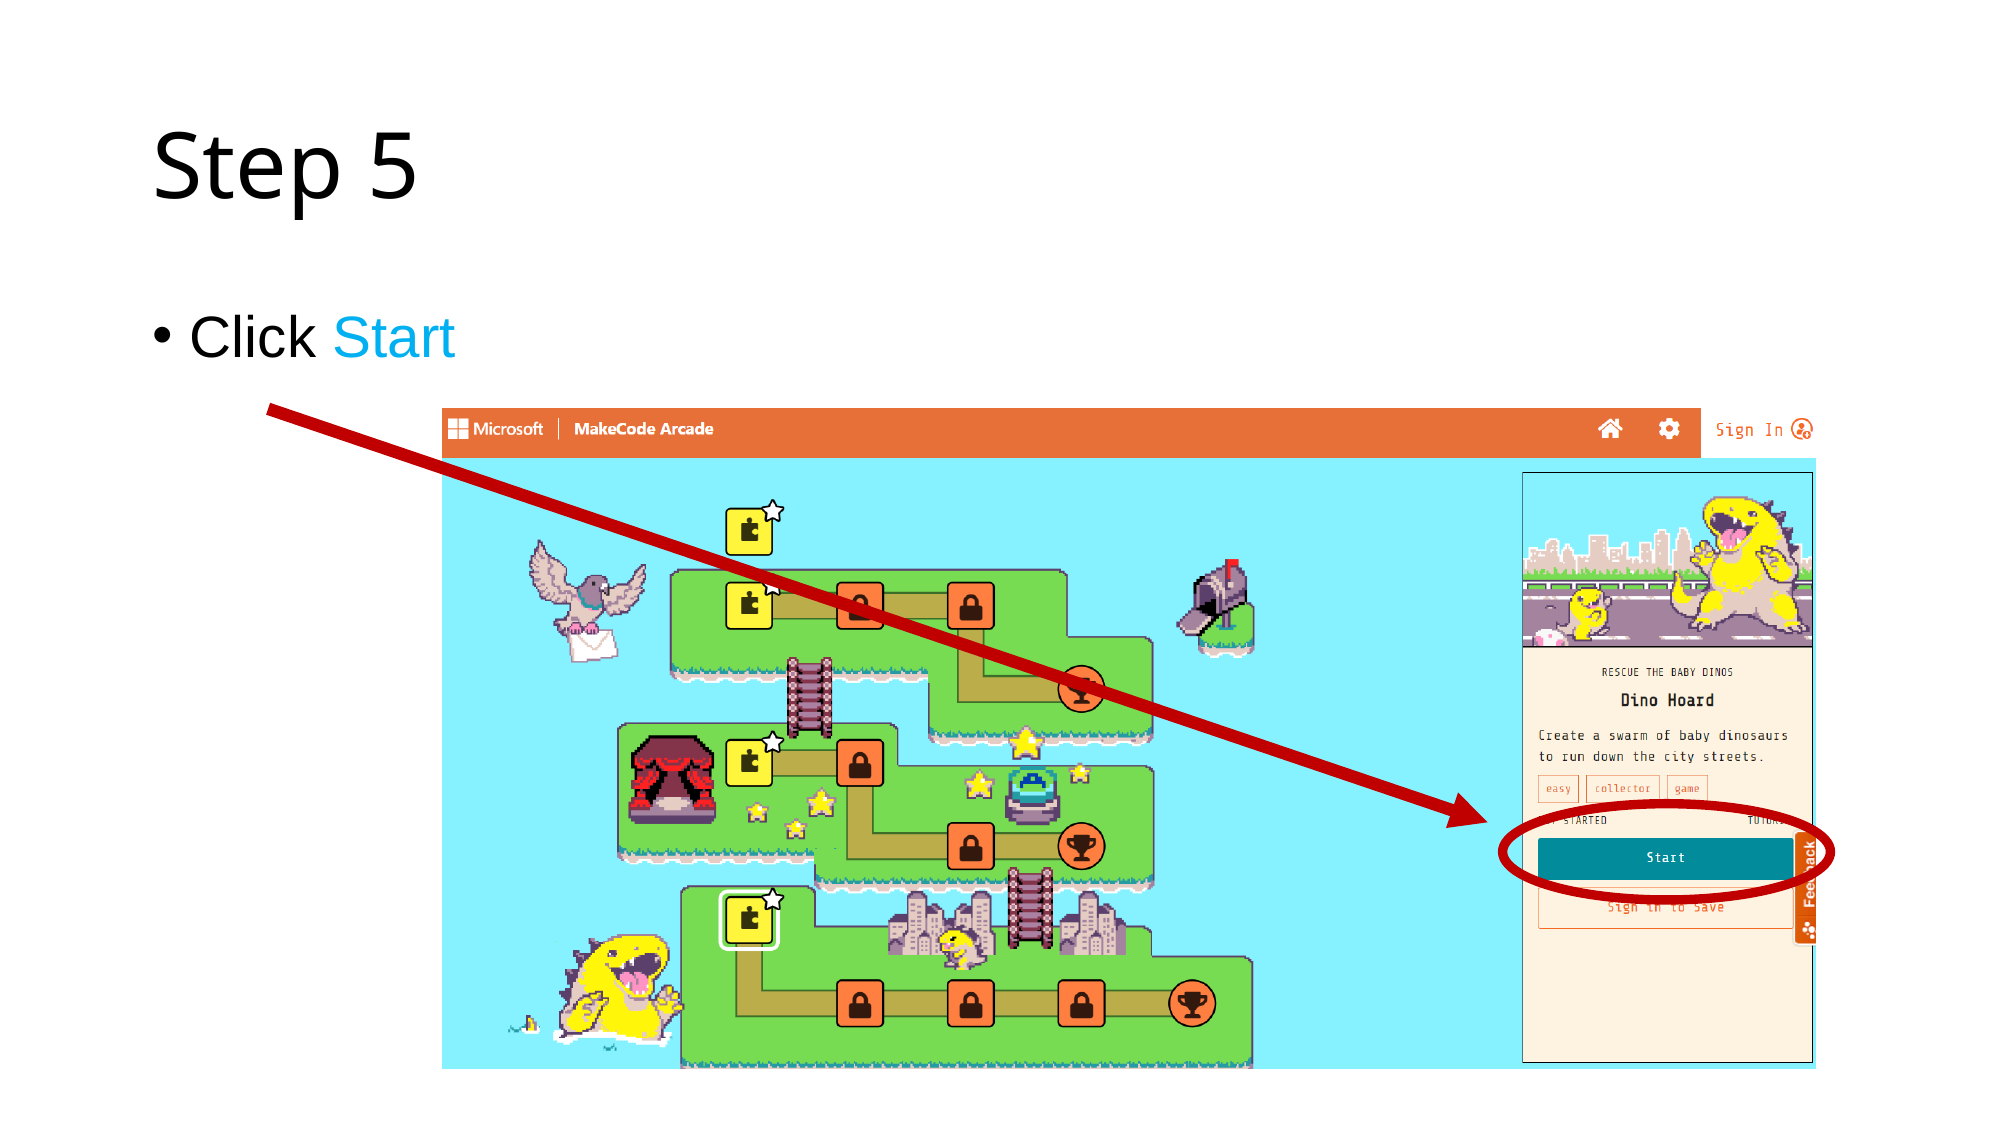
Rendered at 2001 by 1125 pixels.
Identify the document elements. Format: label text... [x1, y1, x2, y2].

list Click Start [137, 299, 1863, 1014]
title Step 5 [137, 59, 1863, 278]
picture [442, 1014, 1816, 1069]
